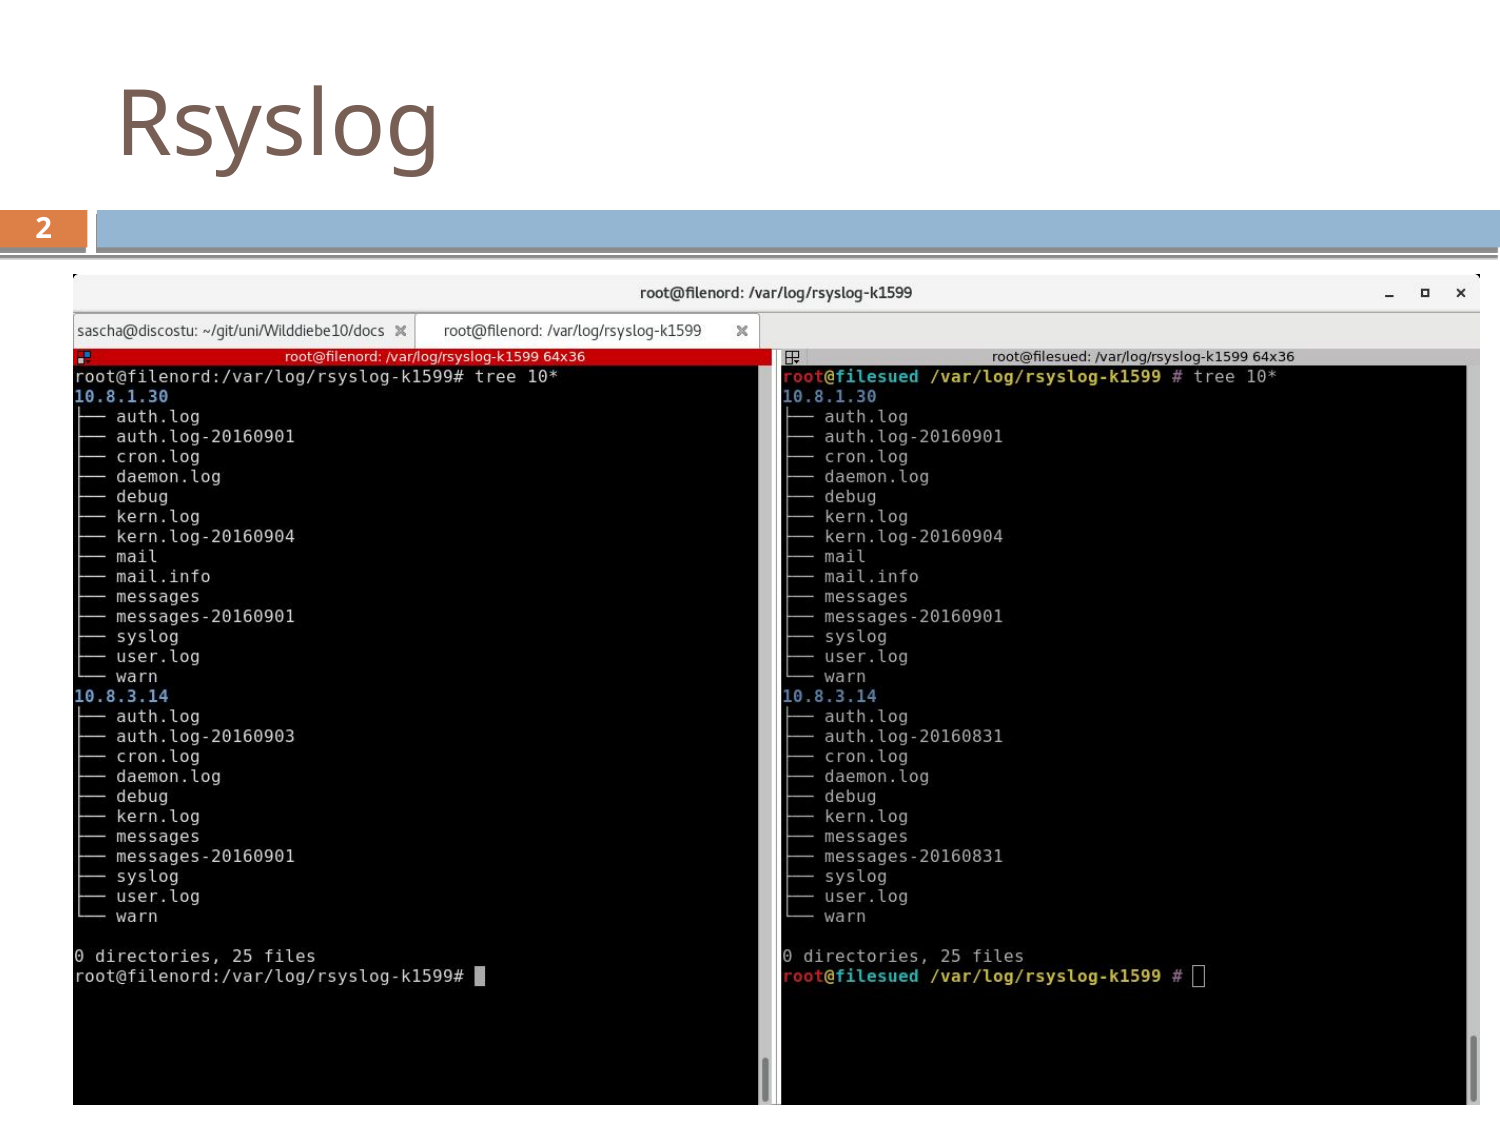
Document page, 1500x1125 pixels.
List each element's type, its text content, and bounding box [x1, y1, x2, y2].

title Rsyslog [100, 37, 1438, 200]
picture [73, 274, 1480, 1106]
